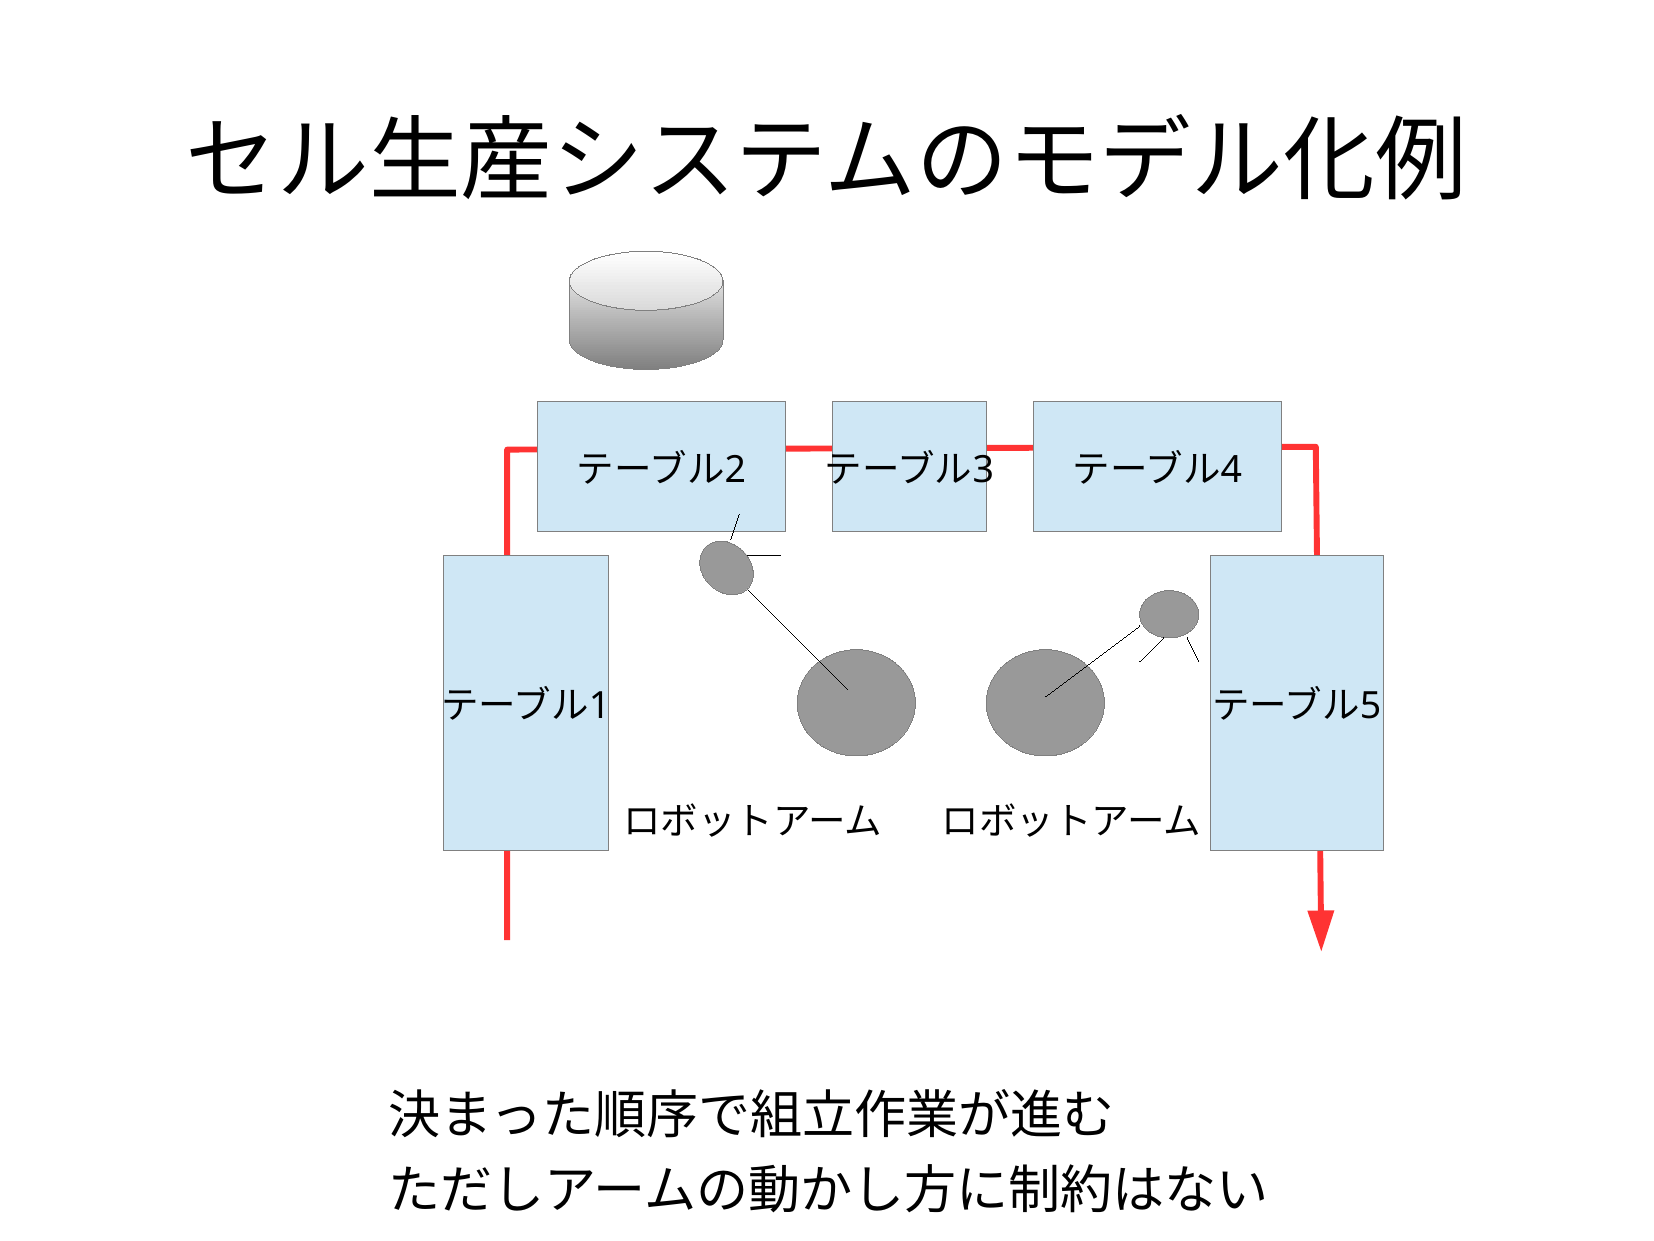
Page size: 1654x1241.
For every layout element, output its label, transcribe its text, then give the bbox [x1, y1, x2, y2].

text_box テーブル2 [537, 401, 786, 532]
text_box ロボットアーム [608, 783, 916, 837]
text_box [699, 541, 754, 595]
text_box テーブル3 [832, 401, 987, 532]
text_box [569, 281, 724, 370]
text_box テーブル4 [1033, 401, 1282, 532]
title セル生産システムのモデル化例 [82, 49, 1571, 257]
text_box [1139, 590, 1199, 638]
text_box ベース2 [569, 251, 724, 311]
text_box [797, 649, 916, 756]
text_box ロボットアーム [927, 783, 1235, 837]
text_box [986, 649, 1105, 756]
text_box テーブル5 [1210, 555, 1384, 851]
text_box テーブル1 [443, 555, 609, 851]
text_box 決まった順序で組立作業が進む ただしアームの動かし方に制約はない [373, 1065, 1604, 1186]
